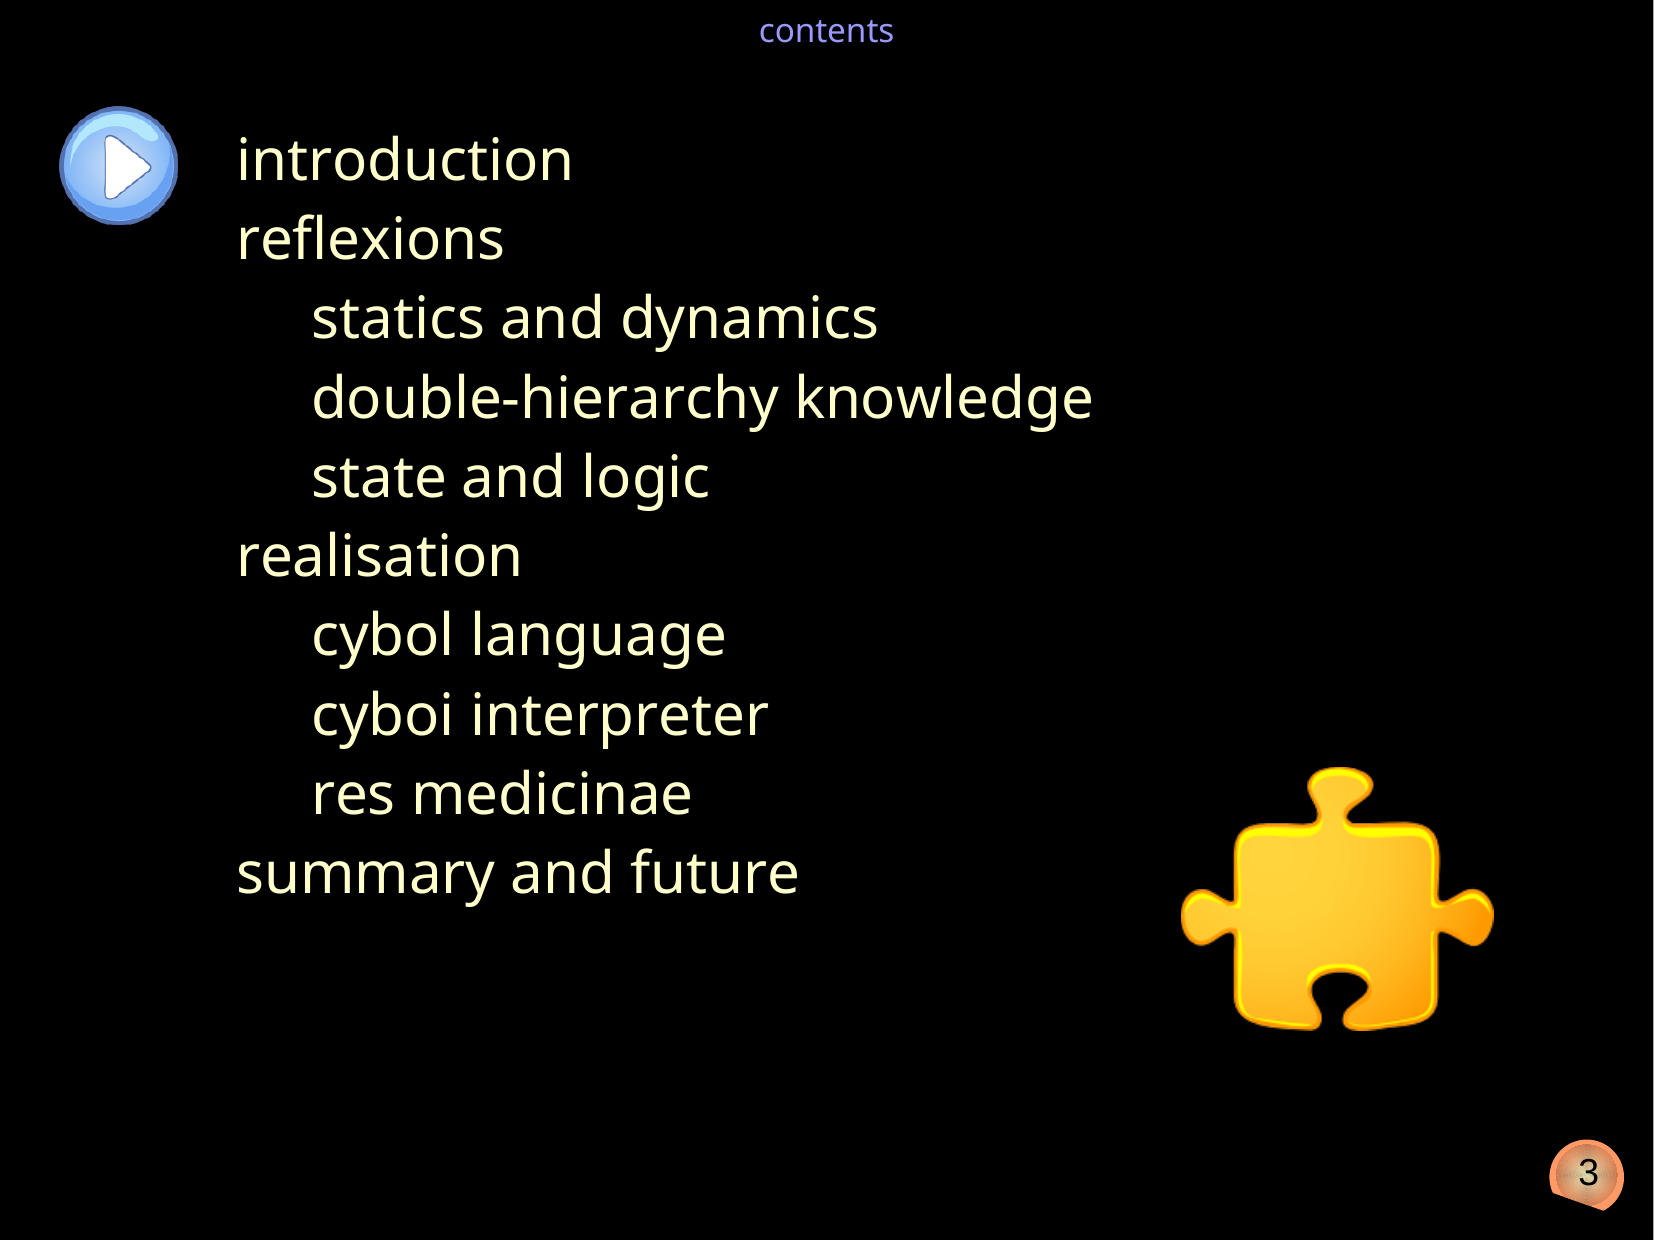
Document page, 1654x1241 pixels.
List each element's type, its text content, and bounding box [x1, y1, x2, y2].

text_box cyboi interpreter [1563, 1151, 1611, 1199]
text_box introduction reflexions statics and dynamics double-hierarchy knowledge state and logic realisation cybol language cyboi interpreter res medicinae summary and future [236, 118, 1536, 1182]
picture [1181, 767, 1494, 1031]
text_box cybop (cybernetics oriented programming) [1558, 1147, 1615, 1204]
picture [59, 106, 178, 225]
text_box contents [0, 0, 1654, 60]
